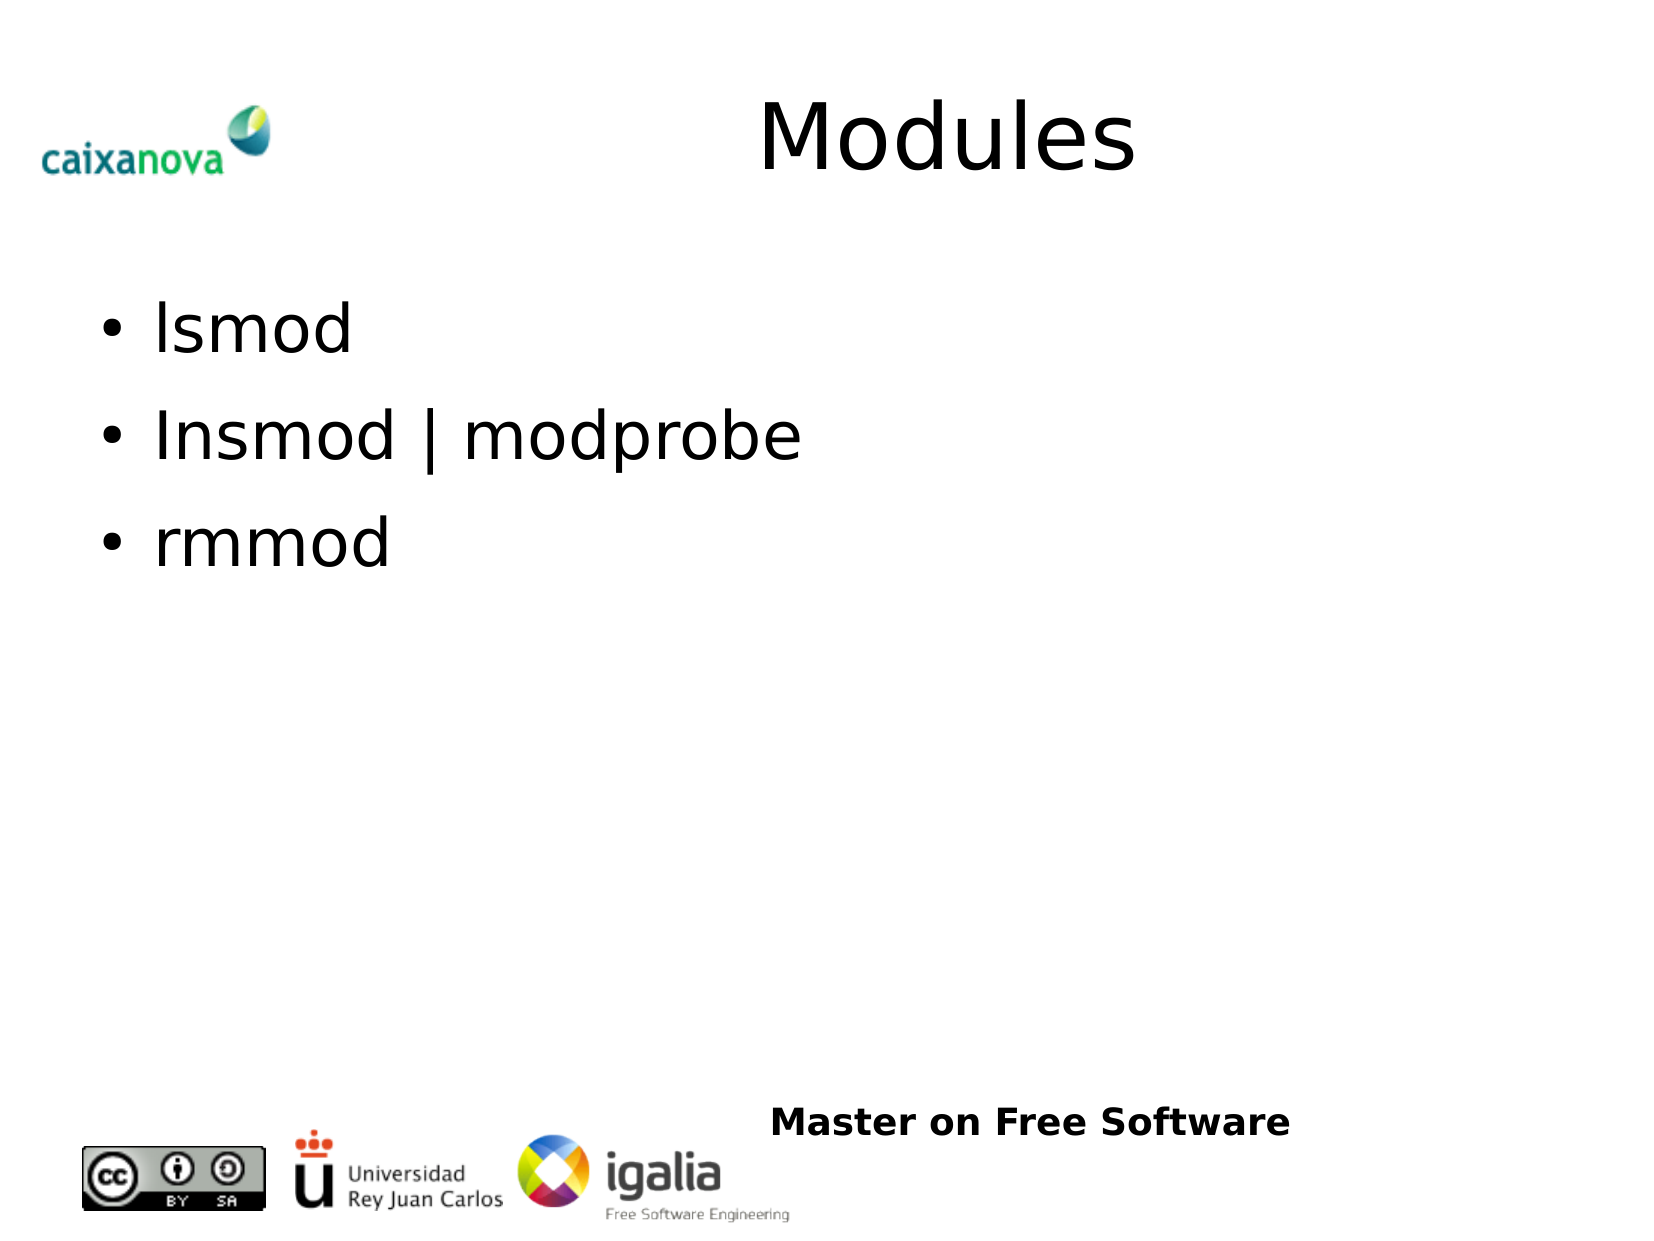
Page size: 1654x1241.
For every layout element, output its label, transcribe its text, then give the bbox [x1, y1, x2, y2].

picture [29, 73, 284, 207]
picture [82, 1146, 266, 1211]
title Modules [295, 38, 1601, 237]
list lsmod Insmod | modprobe rmmod [82, 290, 1571, 1093]
picture [295, 1121, 811, 1235]
